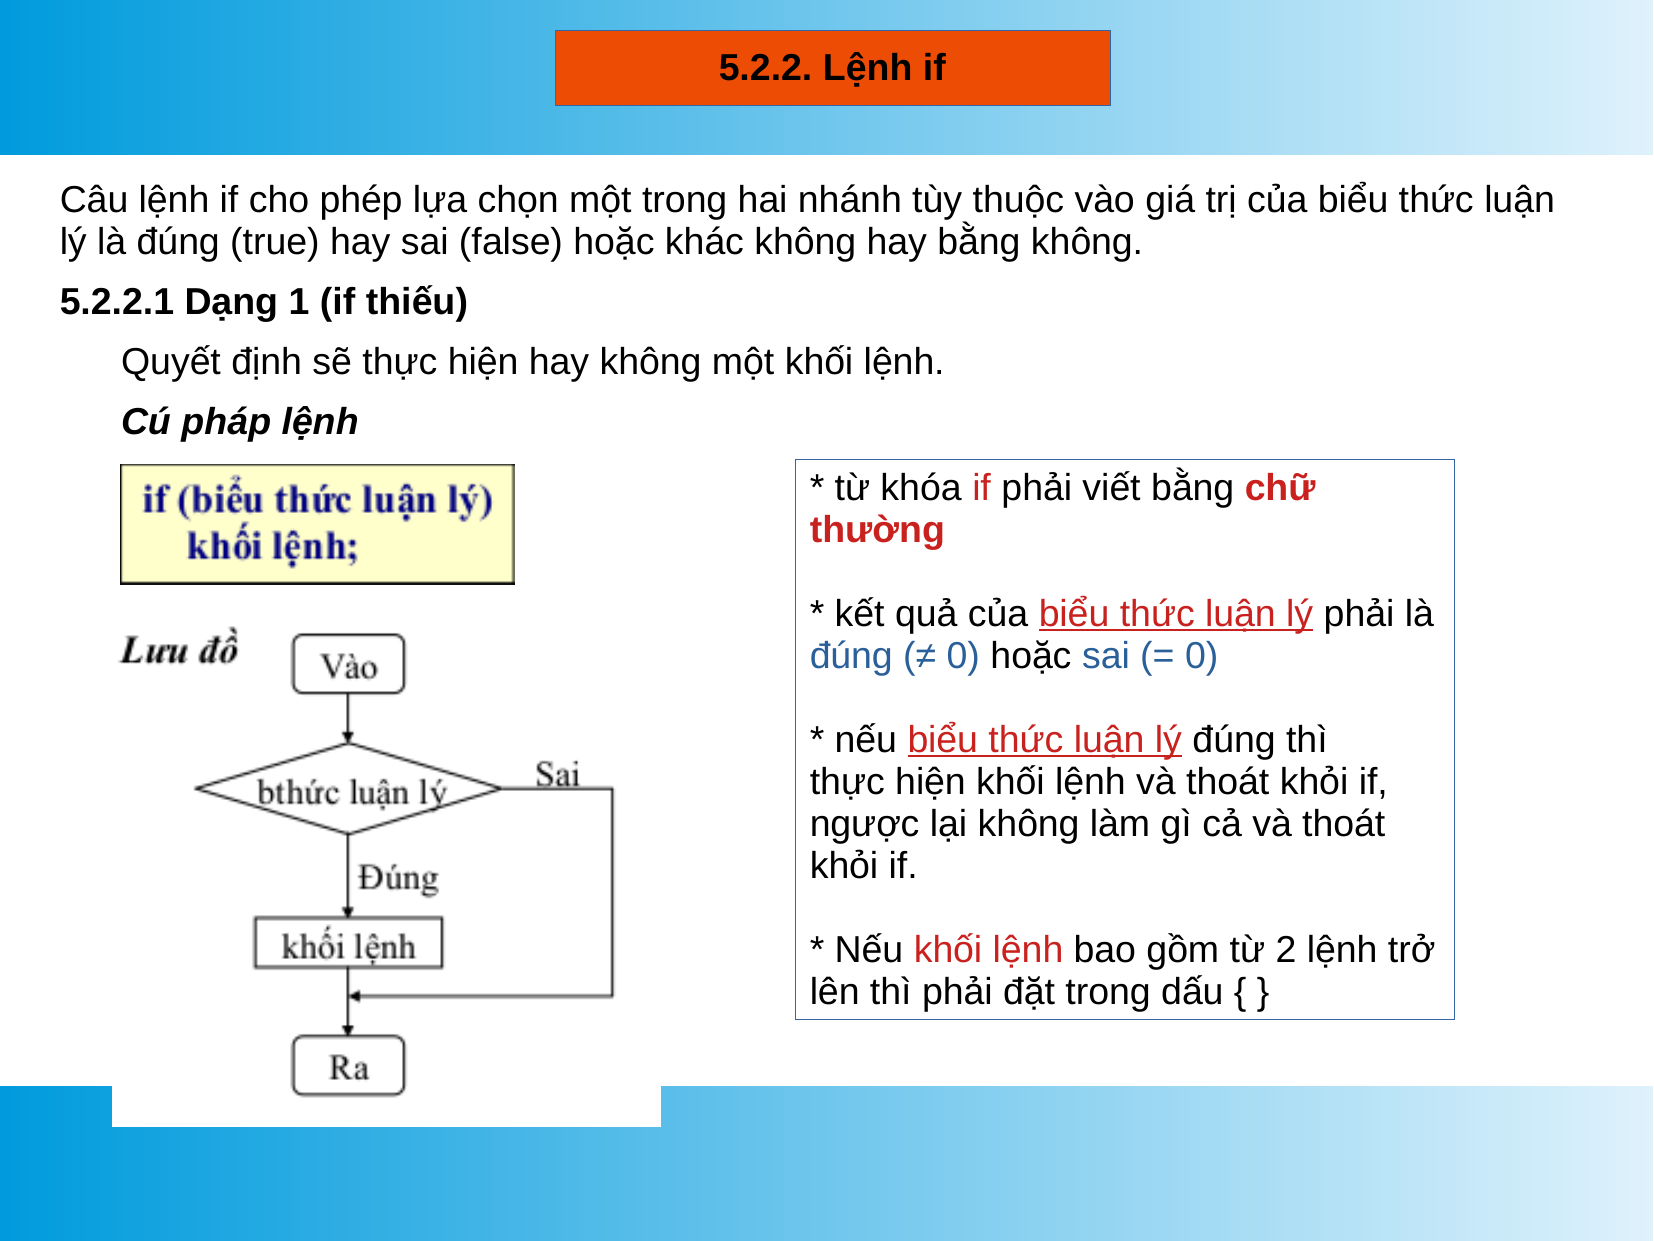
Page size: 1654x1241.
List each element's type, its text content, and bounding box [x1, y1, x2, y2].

text_box Quyết định sẽ thực hiện hay không một khối lệnh. [106, 333, 961, 432]
text_box 5.2.2.1 Dạng 1 (if thiếu) [45, 273, 521, 331]
text_box Câu lệnh if cho phép lựa chọn một trong hai nhánh tùy thuộc vào giá trị của biểu thức luận lý là đúng (true) hay sai (false) hoặc khác không hay bằng không. [45, 171, 1571, 312]
text_box Cú pháp lệnh [106, 393, 381, 451]
text_box 5.2.2. Lệnh if [555, 30, 1111, 106]
picture [112, 614, 661, 1241]
text_box * từ khóa if phải viết bằng chữ thường * kết quả của biểu thức luận lý phải là đúng (≠ 0) hoặc sai (= 0) * nếu biểu thức luận lý đúng thì thực hiện khối lệnh và thoát khỏi if, ngược lại không làm gì cả và thoát khỏi if. * Nếu khối lệnh bao gồm từ 2 lệnh trở lên thì phải đặt trong dấu { } [795, 459, 1455, 1020]
picture [120, 464, 515, 586]
